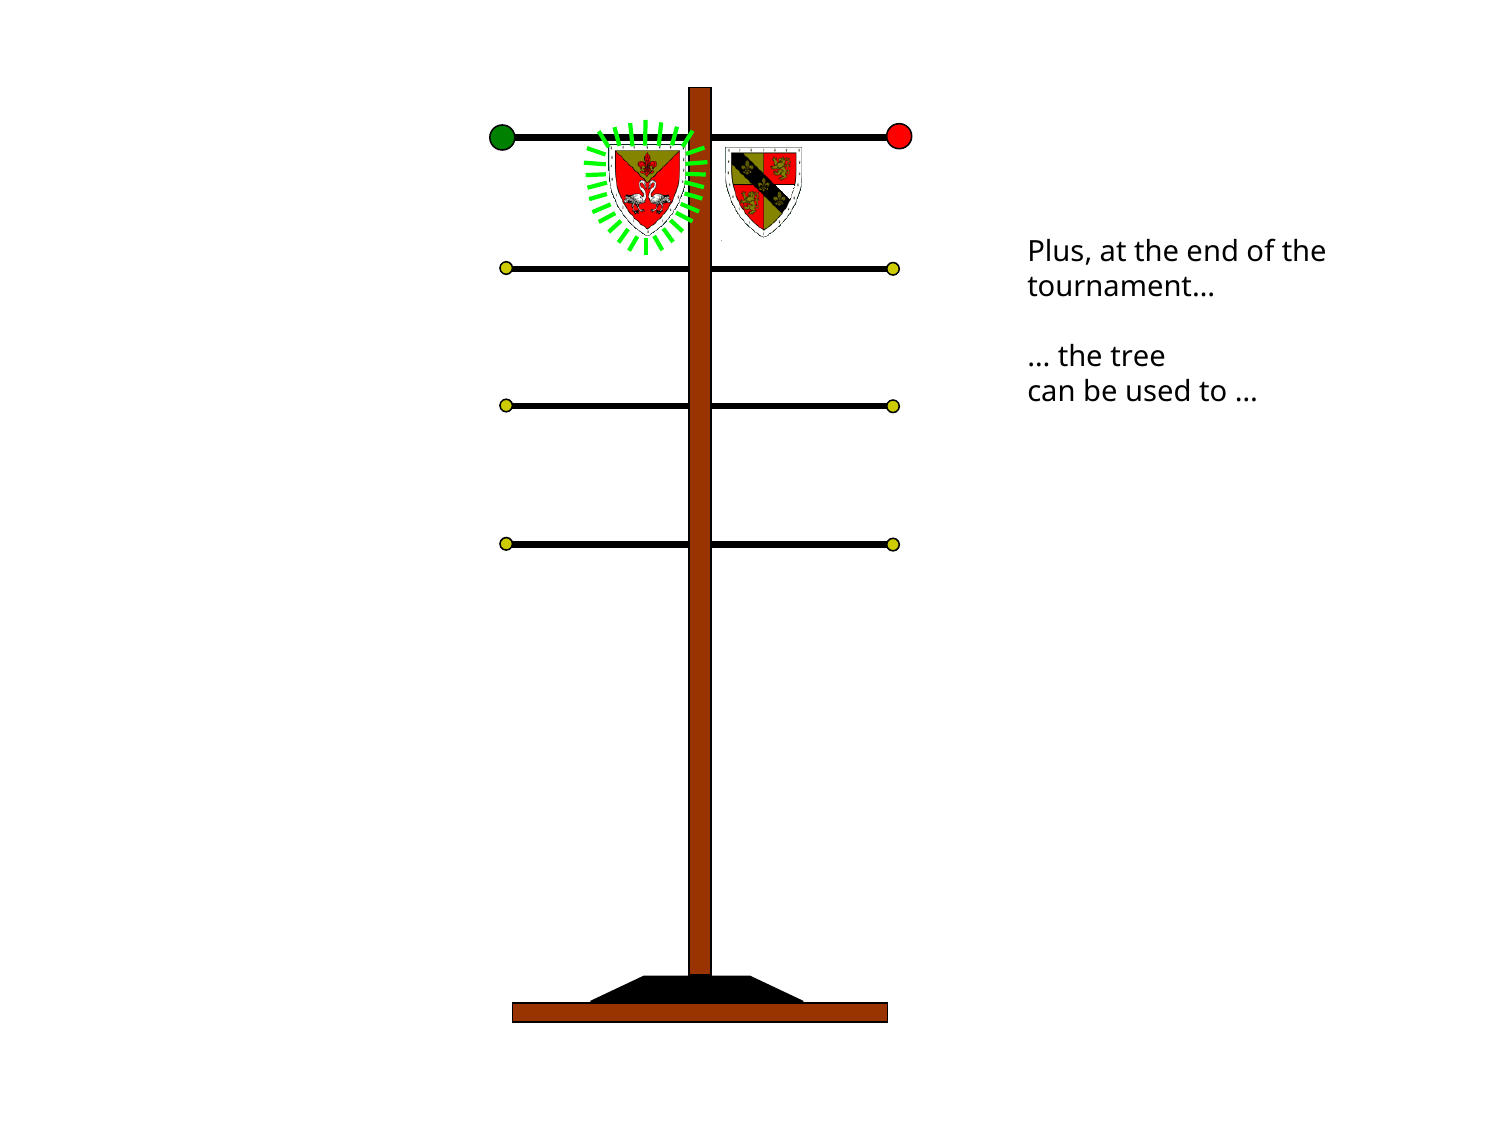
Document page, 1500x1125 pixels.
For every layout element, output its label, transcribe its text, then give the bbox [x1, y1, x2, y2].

text_box [499, 261, 513, 275]
picture [721, 143, 806, 241]
picture [605, 141, 688, 241]
text_box [489, 124, 515, 150]
text_box [499, 399, 513, 412]
text_box [886, 123, 912, 149]
text_box [590, 87, 804, 1002]
text_box [886, 399, 900, 413]
text_box [886, 262, 900, 276]
text_box [499, 537, 513, 551]
text_box [886, 538, 900, 551]
text_box [512, 1003, 888, 1022]
text_box Plus, at the end of the tournament… … the tree can be used to … [1012, 224, 1350, 416]
